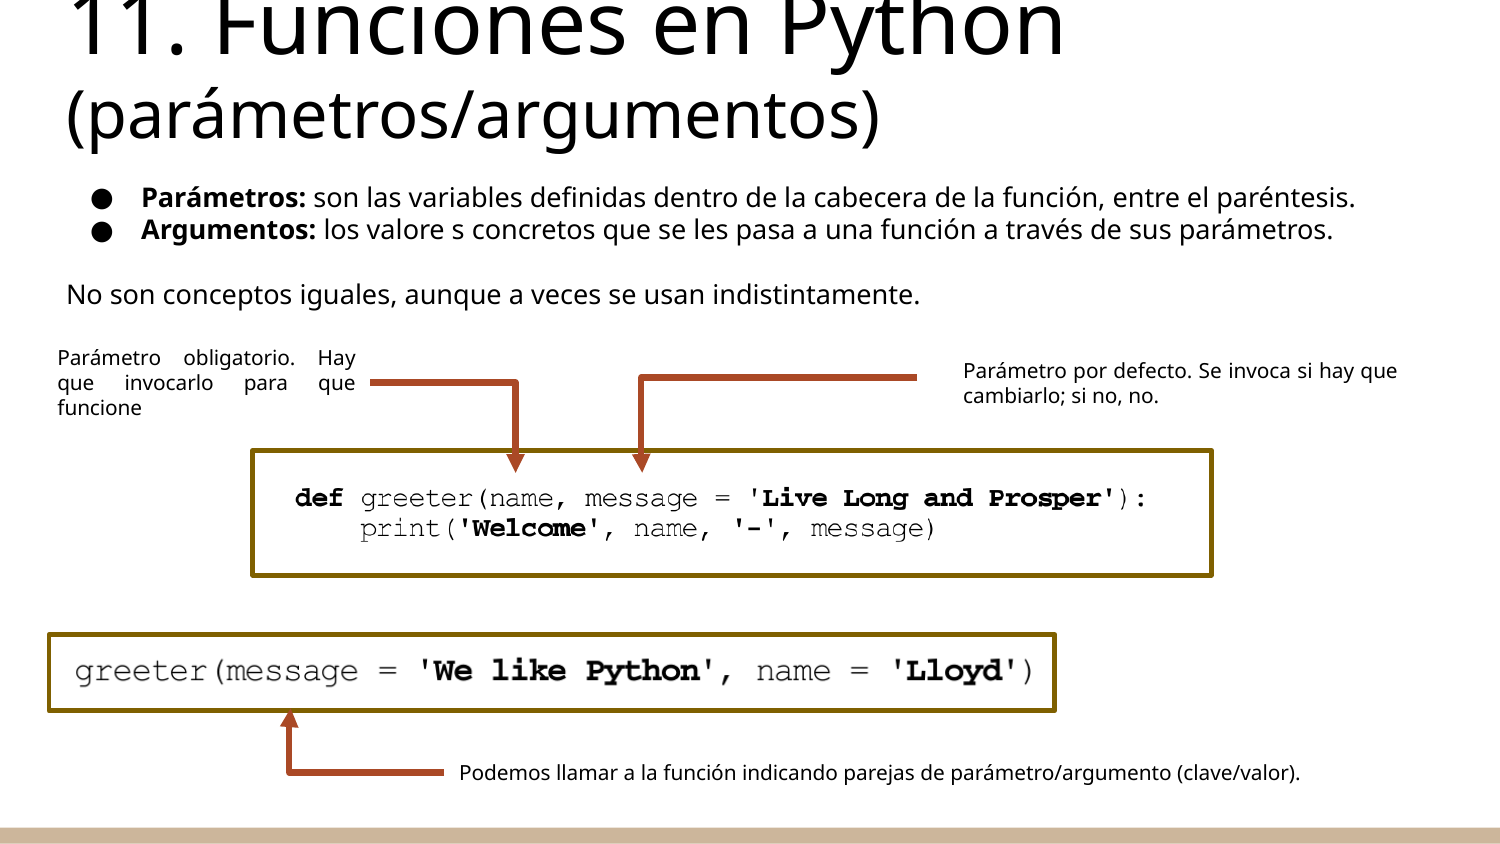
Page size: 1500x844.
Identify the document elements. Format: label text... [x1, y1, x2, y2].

text_box Podemos llamar a la función indicando parejas de parámetro/argumento (clave/valor). [444, 741, 1318, 803]
text_box Parámetro por defecto. Se invoca si hay que cambiarlo; si no, no. [948, 330, 1413, 434]
title 11. Funciones en Python (parámetros/argumentos) [51, 30, 1449, 167]
picture [51, 636, 1053, 709]
picture [255, 452, 1209, 573]
text_box Parámetros: son las variables definidas dentro de la cabecera de la función, entre el paréntesis. Argumentos: los valore s concretos que se les pasa a una función a través de sus parámetros. No son conceptos iguales, aunque a veces se usan indistintamente. [51, 176, 1413, 347]
text_box Parámetro obligatorio. Hay que invocarlo para que funcione [42, 330, 371, 434]
